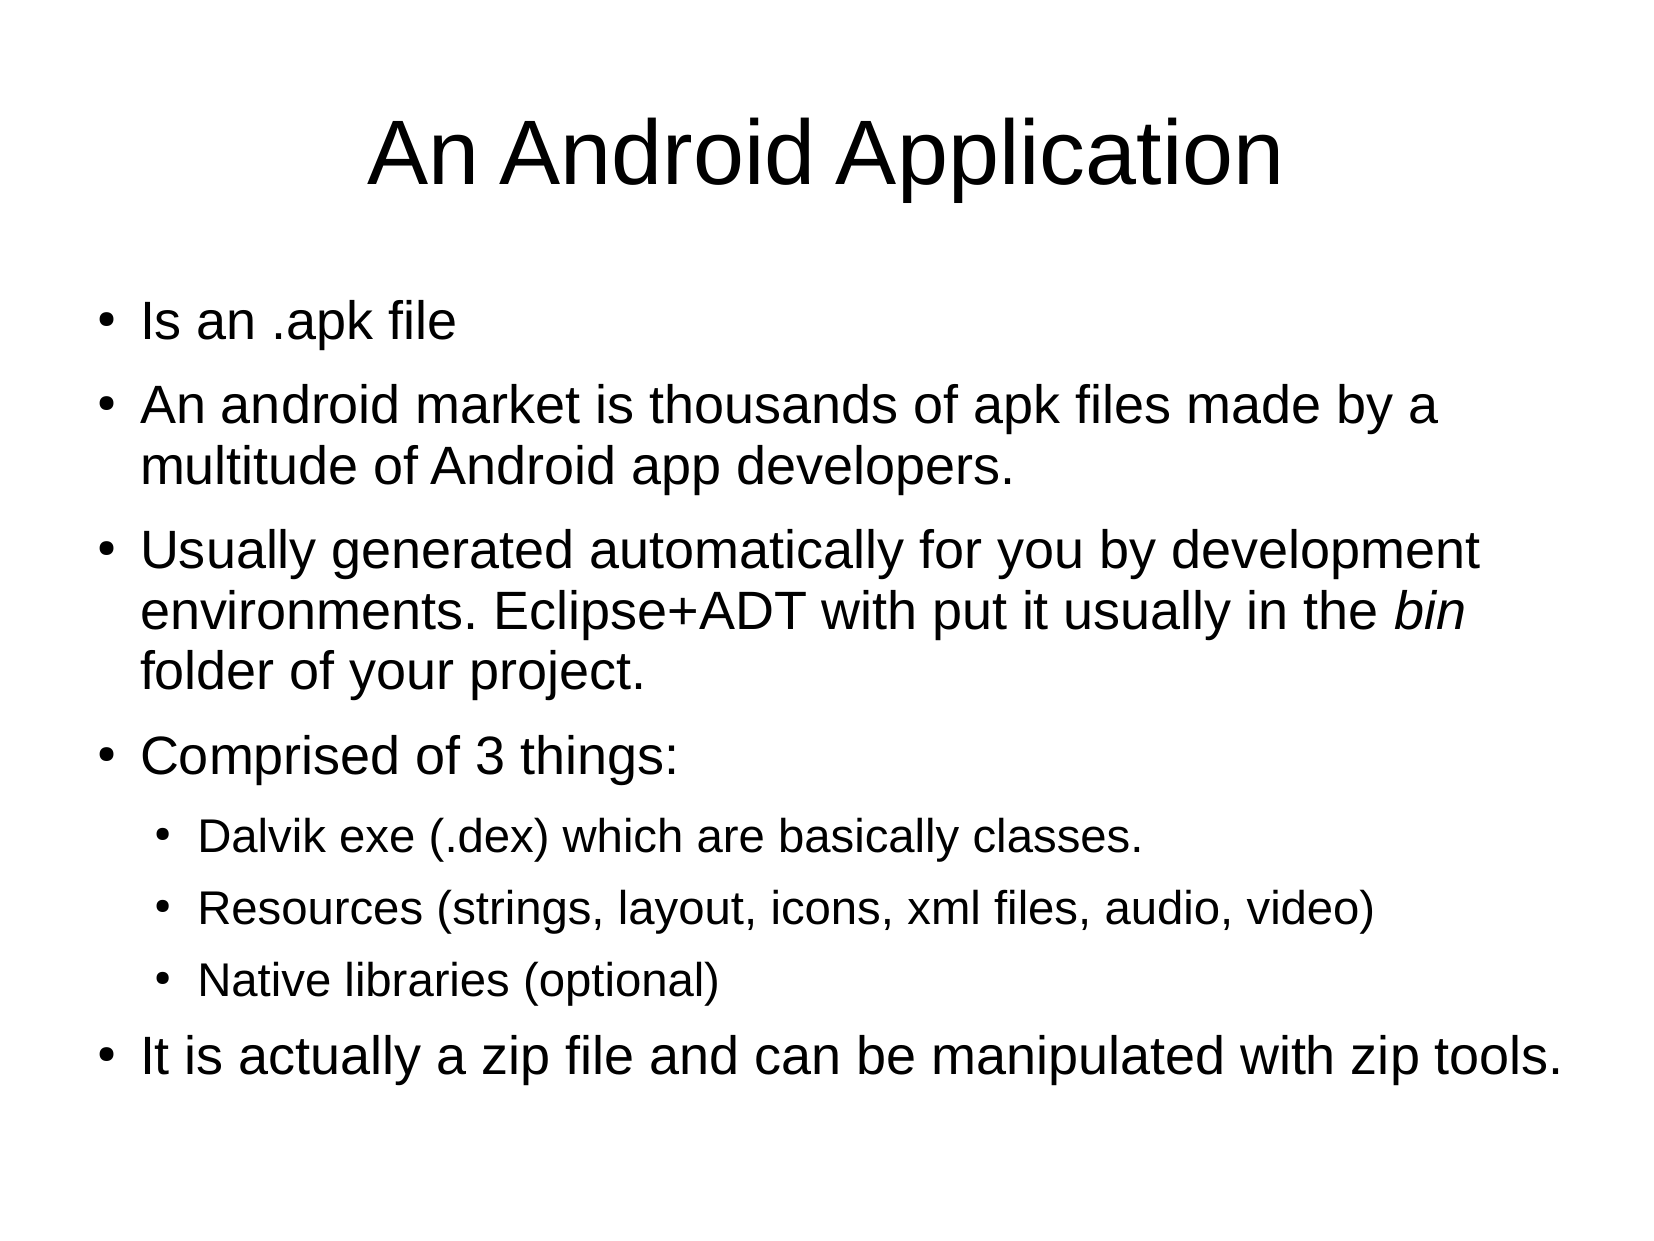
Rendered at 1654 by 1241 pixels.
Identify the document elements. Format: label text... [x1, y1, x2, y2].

list Is an .apk file An android market is thousands of apk files made by a multitude of Android app developers. Usually generated automatically for you by development environments. Eclipse+ADT with put it usually in the bin folder of your project. Comprised of 3 things: Dalvik exe (.dex) which are basically classes. Resources (strings, layout, icons, xml files, audio, video) Native libraries (optional) It is actually a zip file and can be manipulated with zip tools. [82, 290, 1571, 1109]
title An Android Application [82, 49, 1571, 257]
